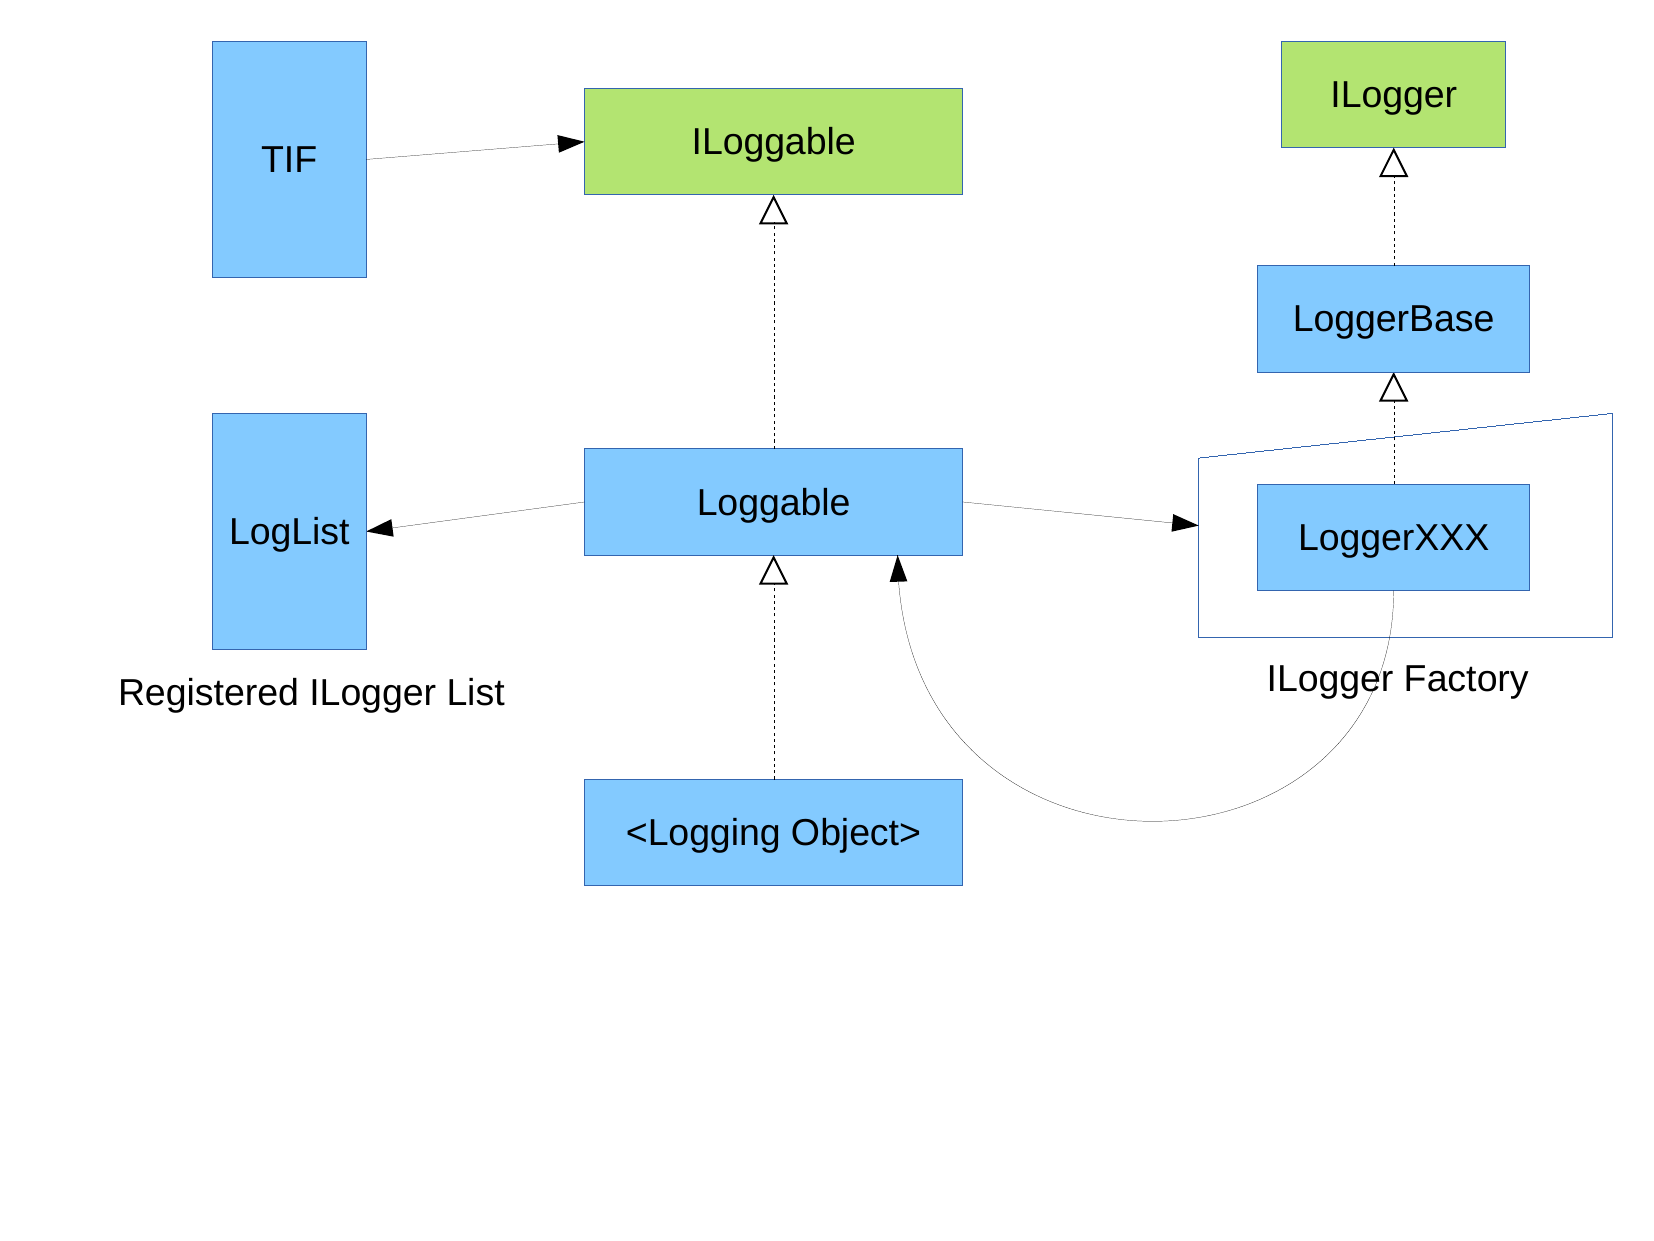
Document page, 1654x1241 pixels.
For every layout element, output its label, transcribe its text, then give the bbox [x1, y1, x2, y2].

text_box Registered ILogger List [103, 663, 520, 721]
text_box ILoggable [584, 88, 963, 195]
text_box [1198, 413, 1613, 638]
text_box TIF [212, 41, 367, 278]
text_box ILogger Factory [1251, 649, 1386, 707]
text_box LoggerXXX [1257, 484, 1530, 591]
text_box LoggerBase [1257, 265, 1530, 373]
text_box Loggable [584, 448, 963, 556]
text_box <Logging Object> [584, 779, 963, 886]
text_box ILogger [1281, 41, 1506, 148]
text_box ILogger Factory [1366, 649, 1544, 707]
text_box LogList [212, 413, 367, 650]
